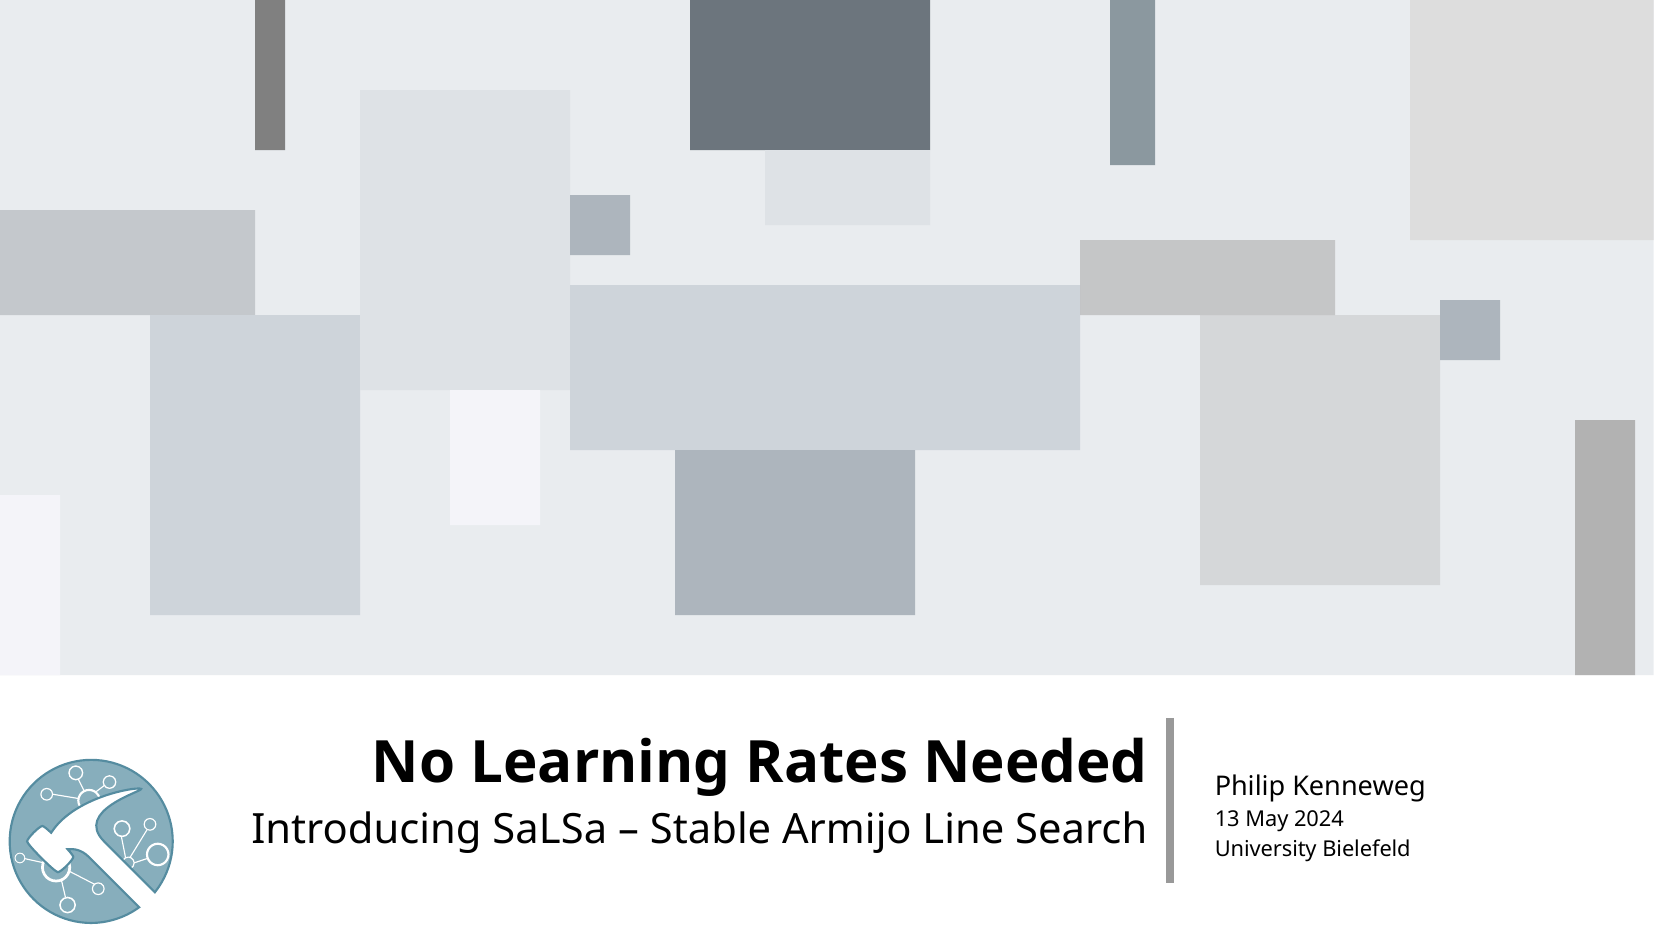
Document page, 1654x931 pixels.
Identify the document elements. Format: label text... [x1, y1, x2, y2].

text_box Philip Kenneweg 13 May 2024 University Bielefeld [1200, 759, 1591, 871]
text_box No Learning Rates Needed Introducing SaLSa – Stable Armijo Line Search [225, 712, 1163, 921]
